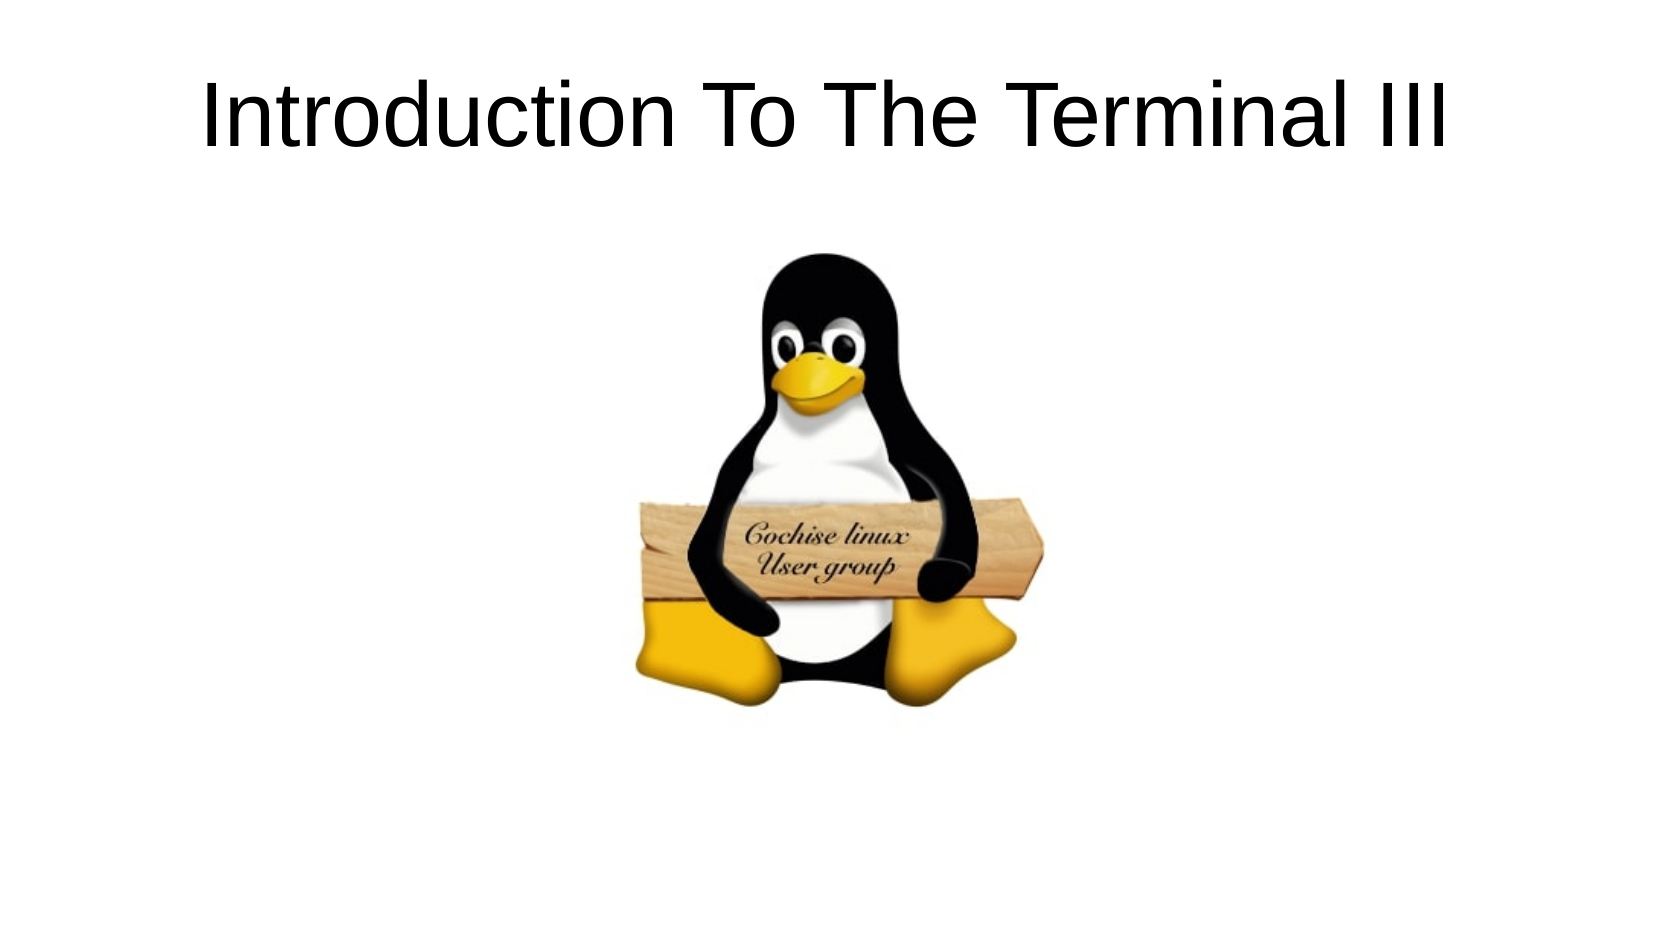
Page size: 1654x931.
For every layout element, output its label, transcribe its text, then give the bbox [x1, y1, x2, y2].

title Introduction To The Terminal III [82, 37, 1571, 193]
picture [598, 217, 1055, 758]
